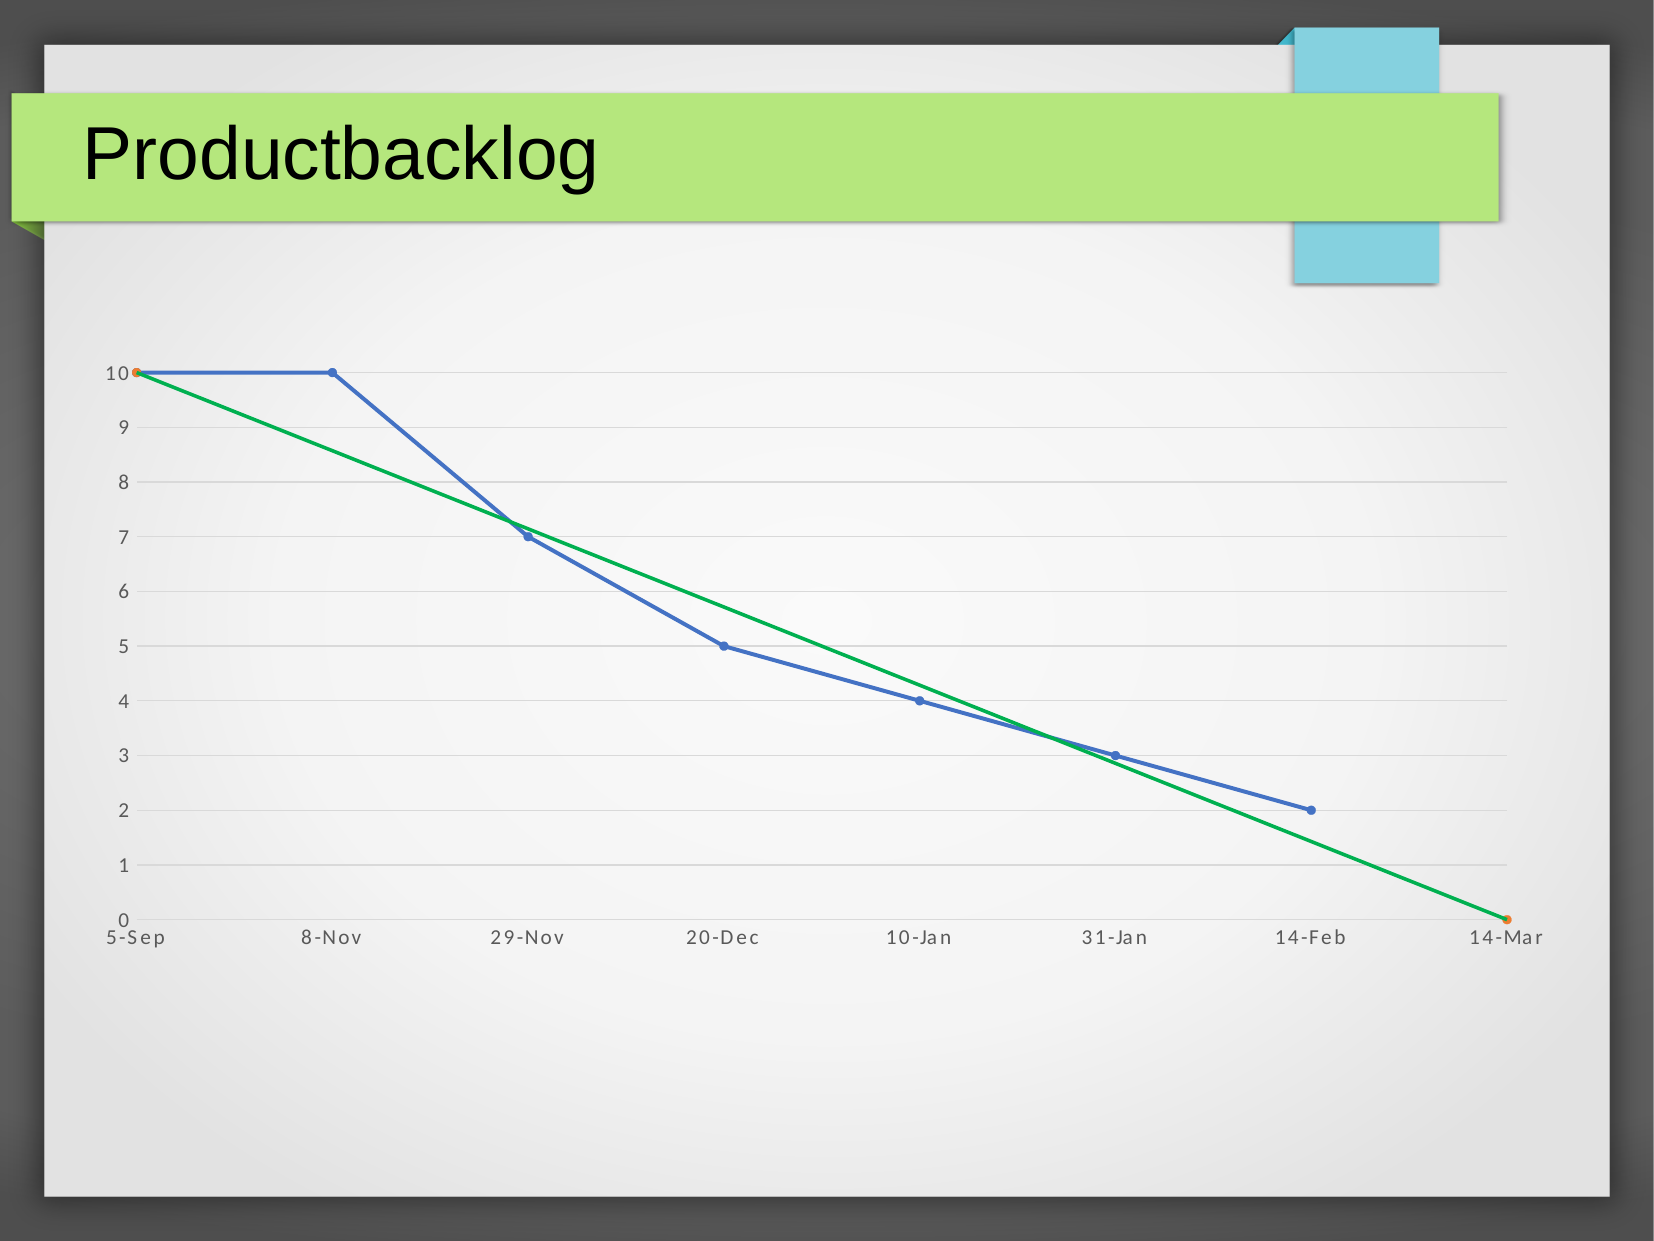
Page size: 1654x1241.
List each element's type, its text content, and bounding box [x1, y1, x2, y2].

picture [0, 0, 1654, 1241]
title Productbacklog [82, 94, 1264, 213]
